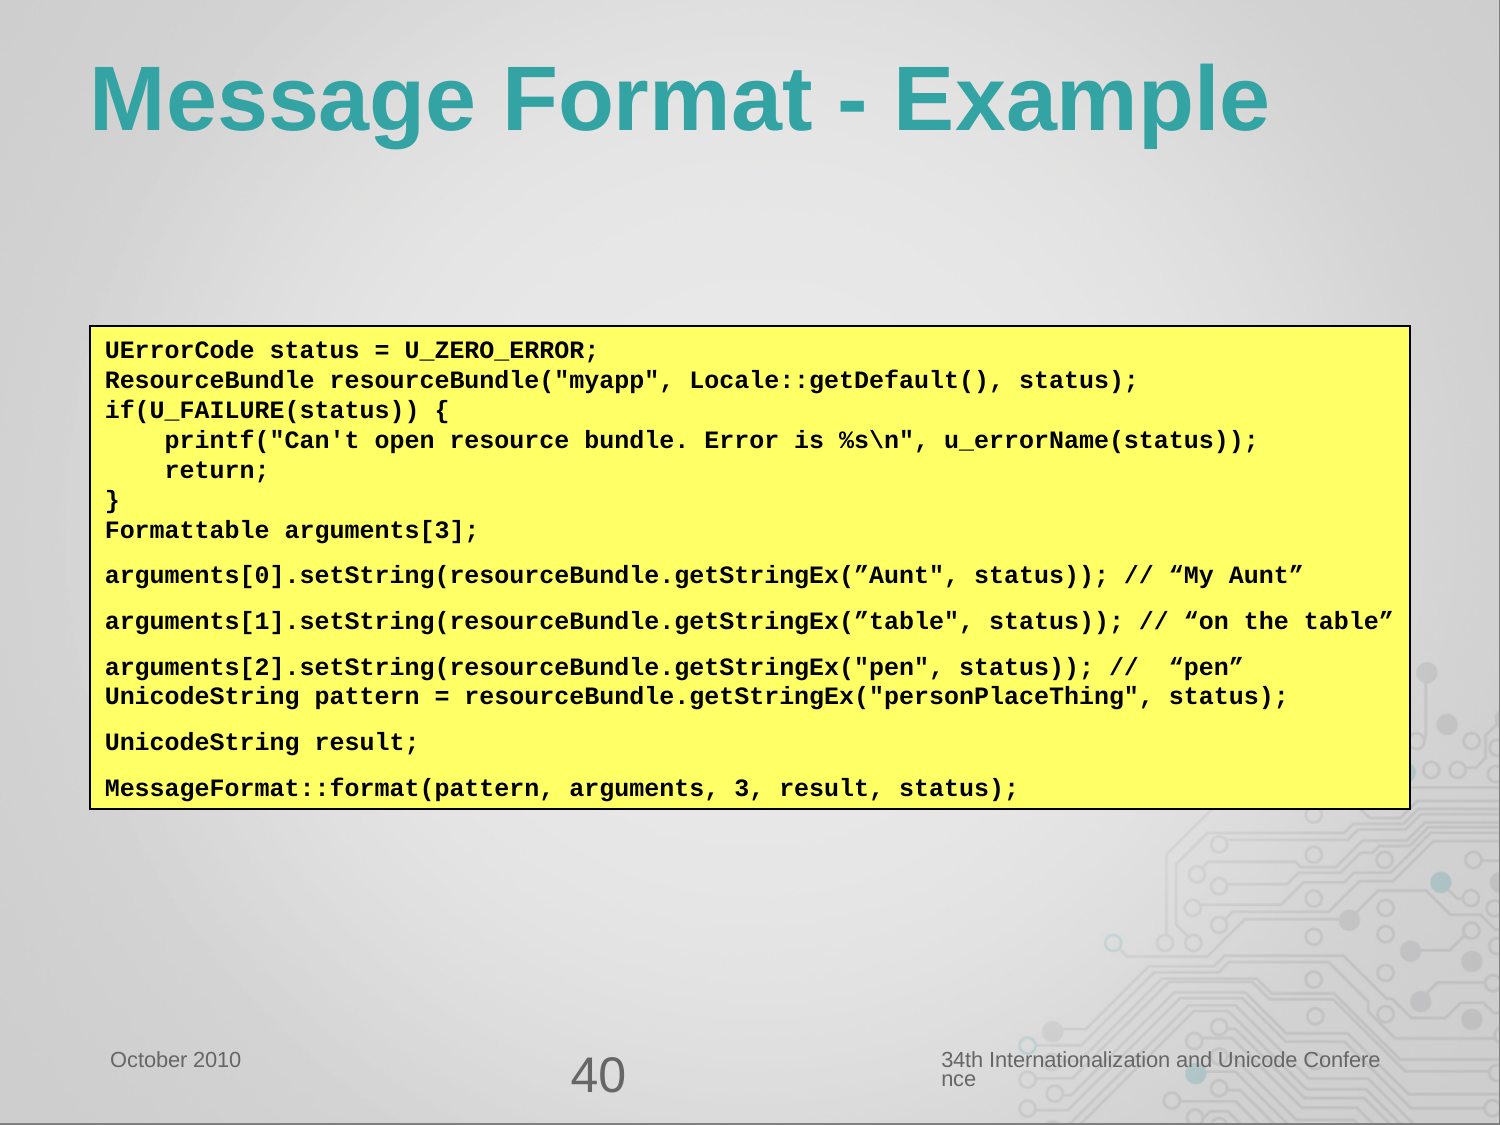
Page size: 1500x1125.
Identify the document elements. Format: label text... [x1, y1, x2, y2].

title Message Format - Example [75, 31, 1426, 157]
text_box UErrorCode status = U_ZERO_ERROR; ResourceBundle resourceBundle("myapp", Locale::getDefault(), status); if(U_FAILURE(status)) { printf("Can't open resource bundle. Error is %s\n", u_errorName(status)); return; } Formattable arguments[3]; arguments[0].setString(resourceBundle.getStringEx(”Aunt", status)); // “My Aunt” arguments[1].setString(resourceBundle.getStringEx(”table", status)); // “on the table” arguments[2].setString(resourceBundle.getStringEx("pen", status)); // “pen” UnicodeString pattern = resourceBundle.getStringEx("personPlaceThing", status); UnicodeString result; MessageFormat::format(pattern, arguments, 3, result, status); [90, 326, 1410, 809]
picture [0, 0, 1499, 1123]
